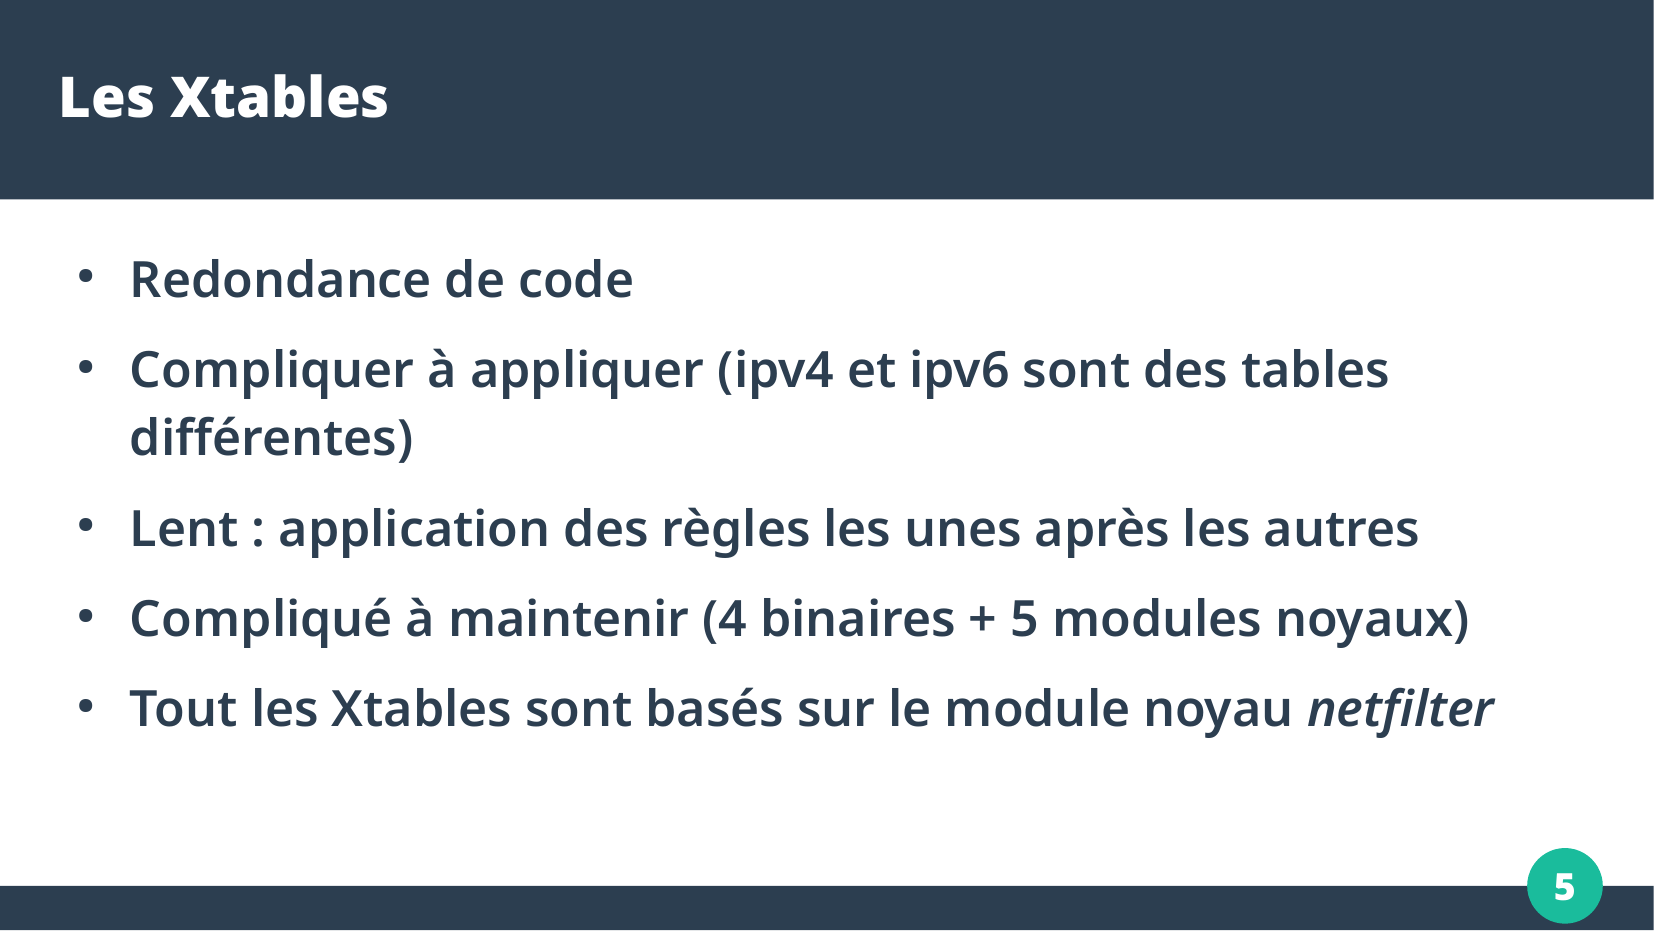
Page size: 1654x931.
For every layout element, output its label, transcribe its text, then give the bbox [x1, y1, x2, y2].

title Les Xtables [59, 37, 1595, 156]
list Redondance de code Compliquer à appliquer (ipv4 et ipv6 sont des tables différentes) Lent : application des règles les unes après les autres Compliqué à maintenir (4 binaires + 5 modules noyaux) Tout les Xtables sont basés sur le module noyau netfilter [59, 243, 1595, 864]
